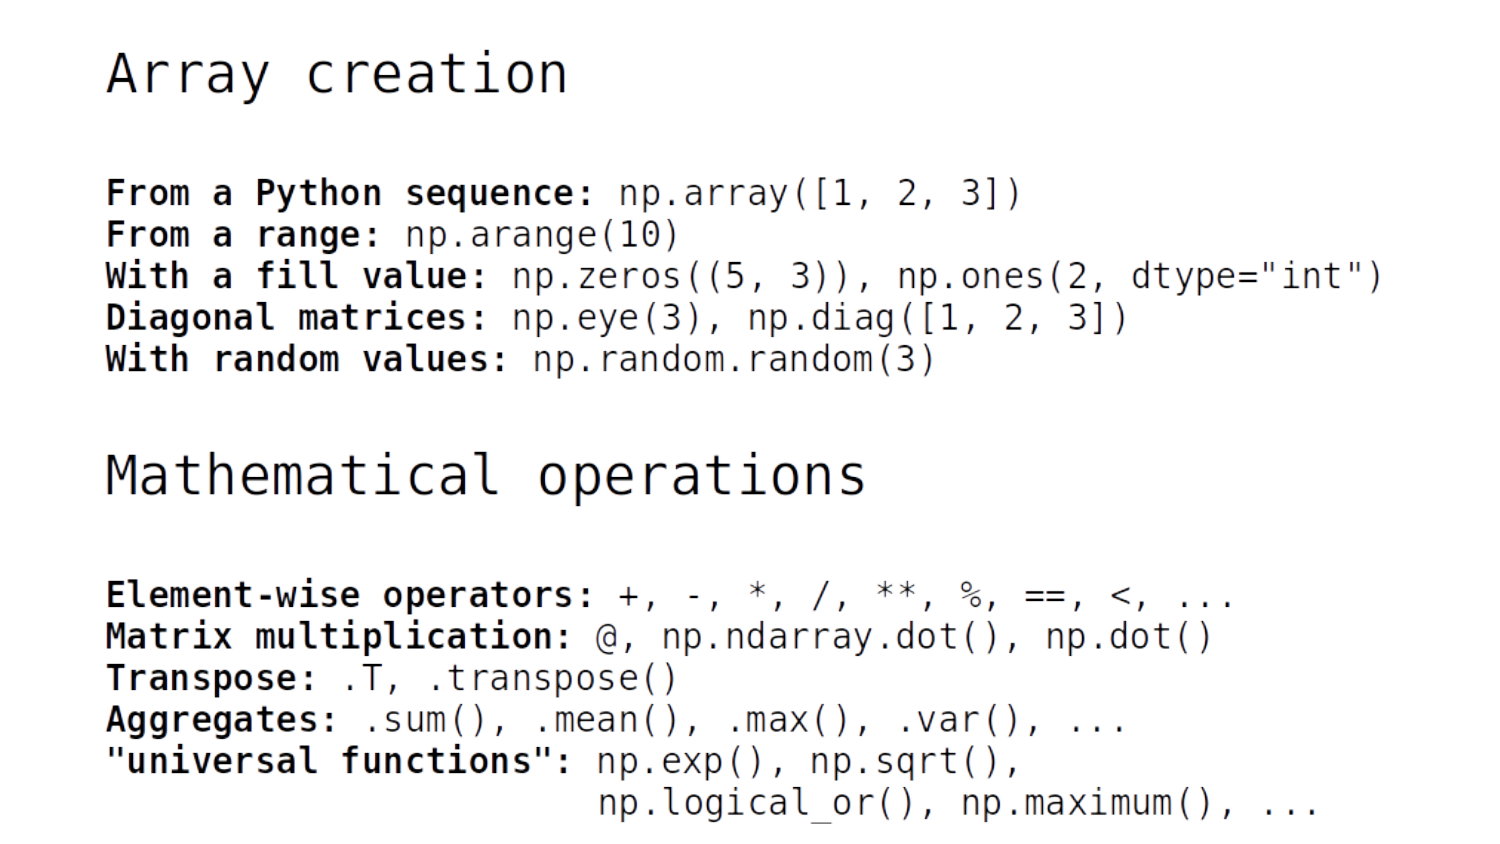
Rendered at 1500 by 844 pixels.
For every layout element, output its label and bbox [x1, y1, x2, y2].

picture [92, 35, 1408, 830]
